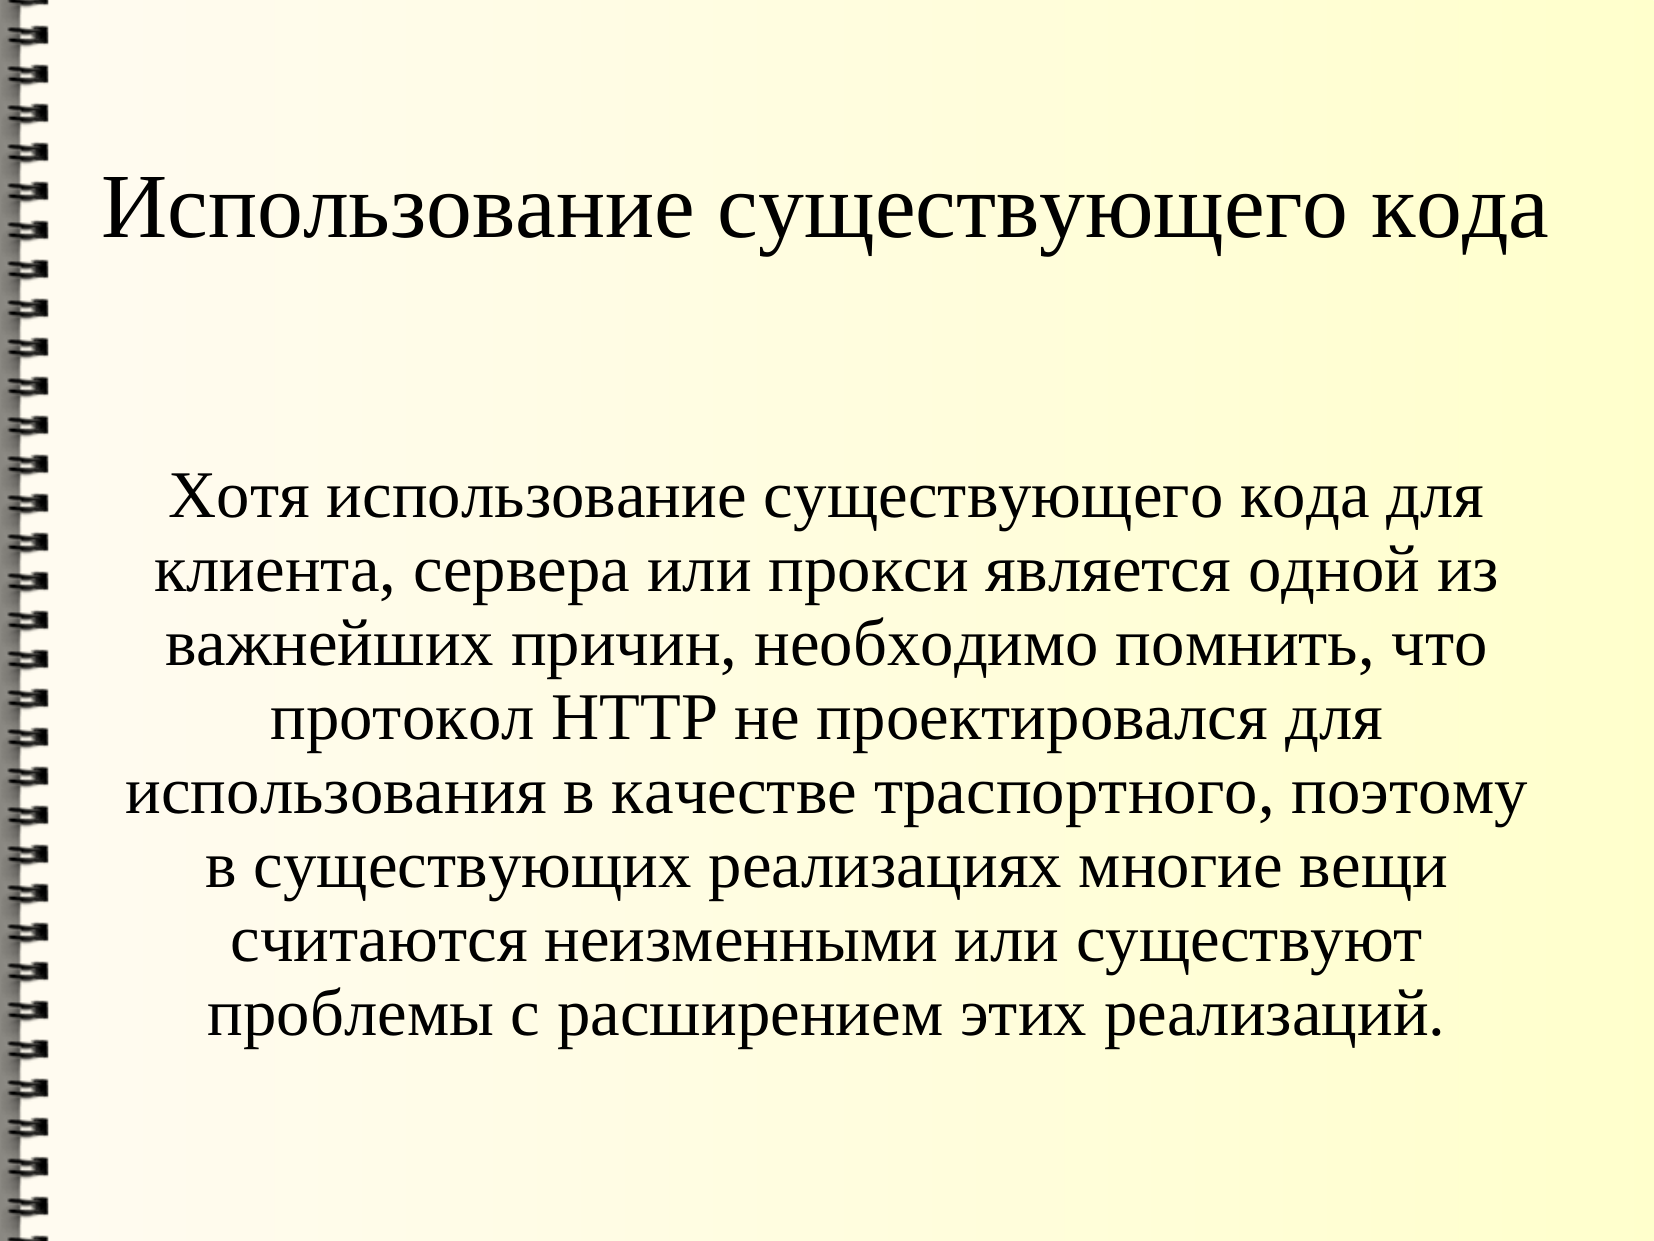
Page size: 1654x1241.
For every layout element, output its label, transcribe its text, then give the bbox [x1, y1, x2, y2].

subtitle Хотя использование существующего кода для клиента, сервера или прокси является одной из важнейших причин, необходимо помнить, что протокол HTTP не проектировался для использования в качестве траспортного, поэтому в существующих реализациях многие вещи считаются неизменными или существуют проблемы с расширением этих реализаций. [121, 344, 1534, 1164]
title Использование существующего кода [88, 102, 1565, 311]
picture [0, 0, 1654, 1241]
